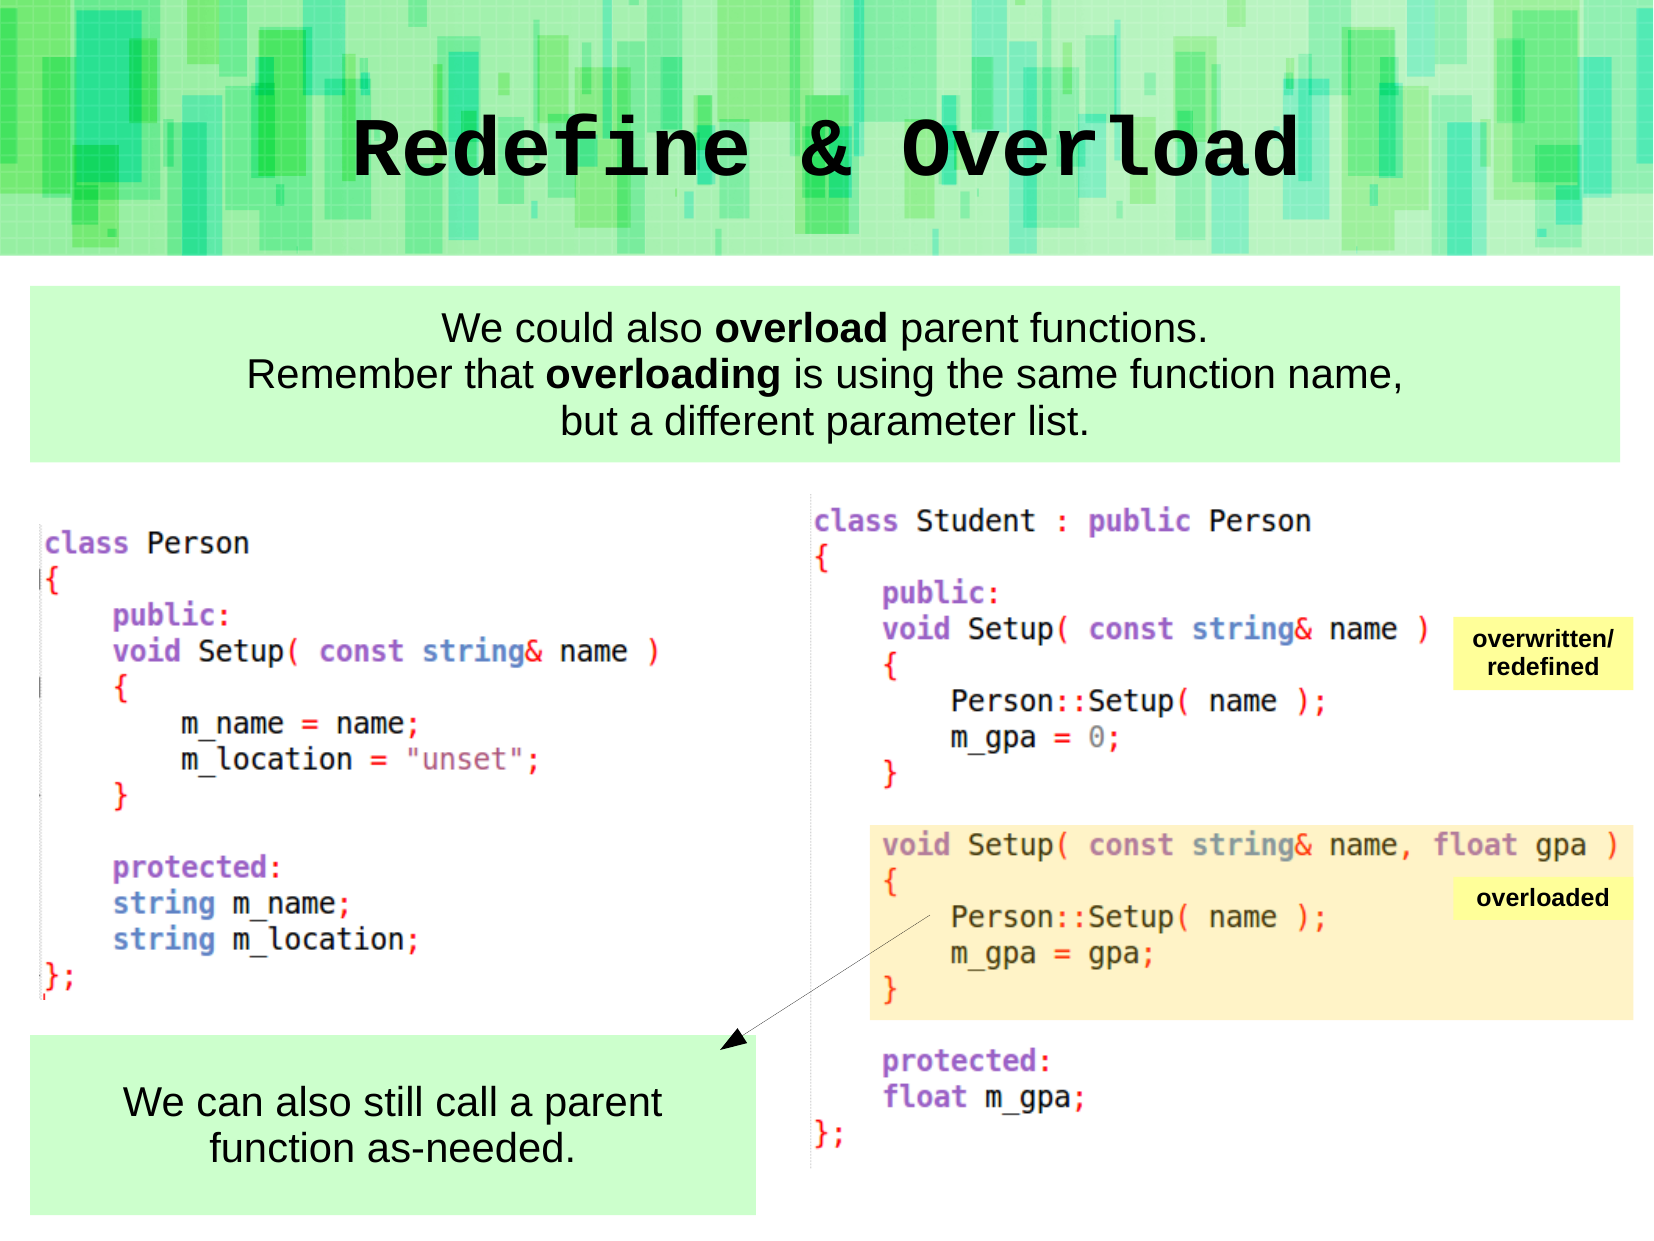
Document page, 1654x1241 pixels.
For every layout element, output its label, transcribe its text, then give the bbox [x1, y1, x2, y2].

title Redefine & Overload [82, 49, 1571, 257]
text_box We could also overload parent functions. Remember that overloading is using the same function name, but a different parameter list. [30, 285, 1621, 463]
text_box [869, 825, 1634, 1021]
text_box overwritten/ redefined [1453, 616, 1634, 691]
picture [0, 0, 1654, 1241]
text_box We can also still call a parent function as-needed. [30, 1035, 756, 1216]
text_box overloaded [1453, 876, 1634, 920]
